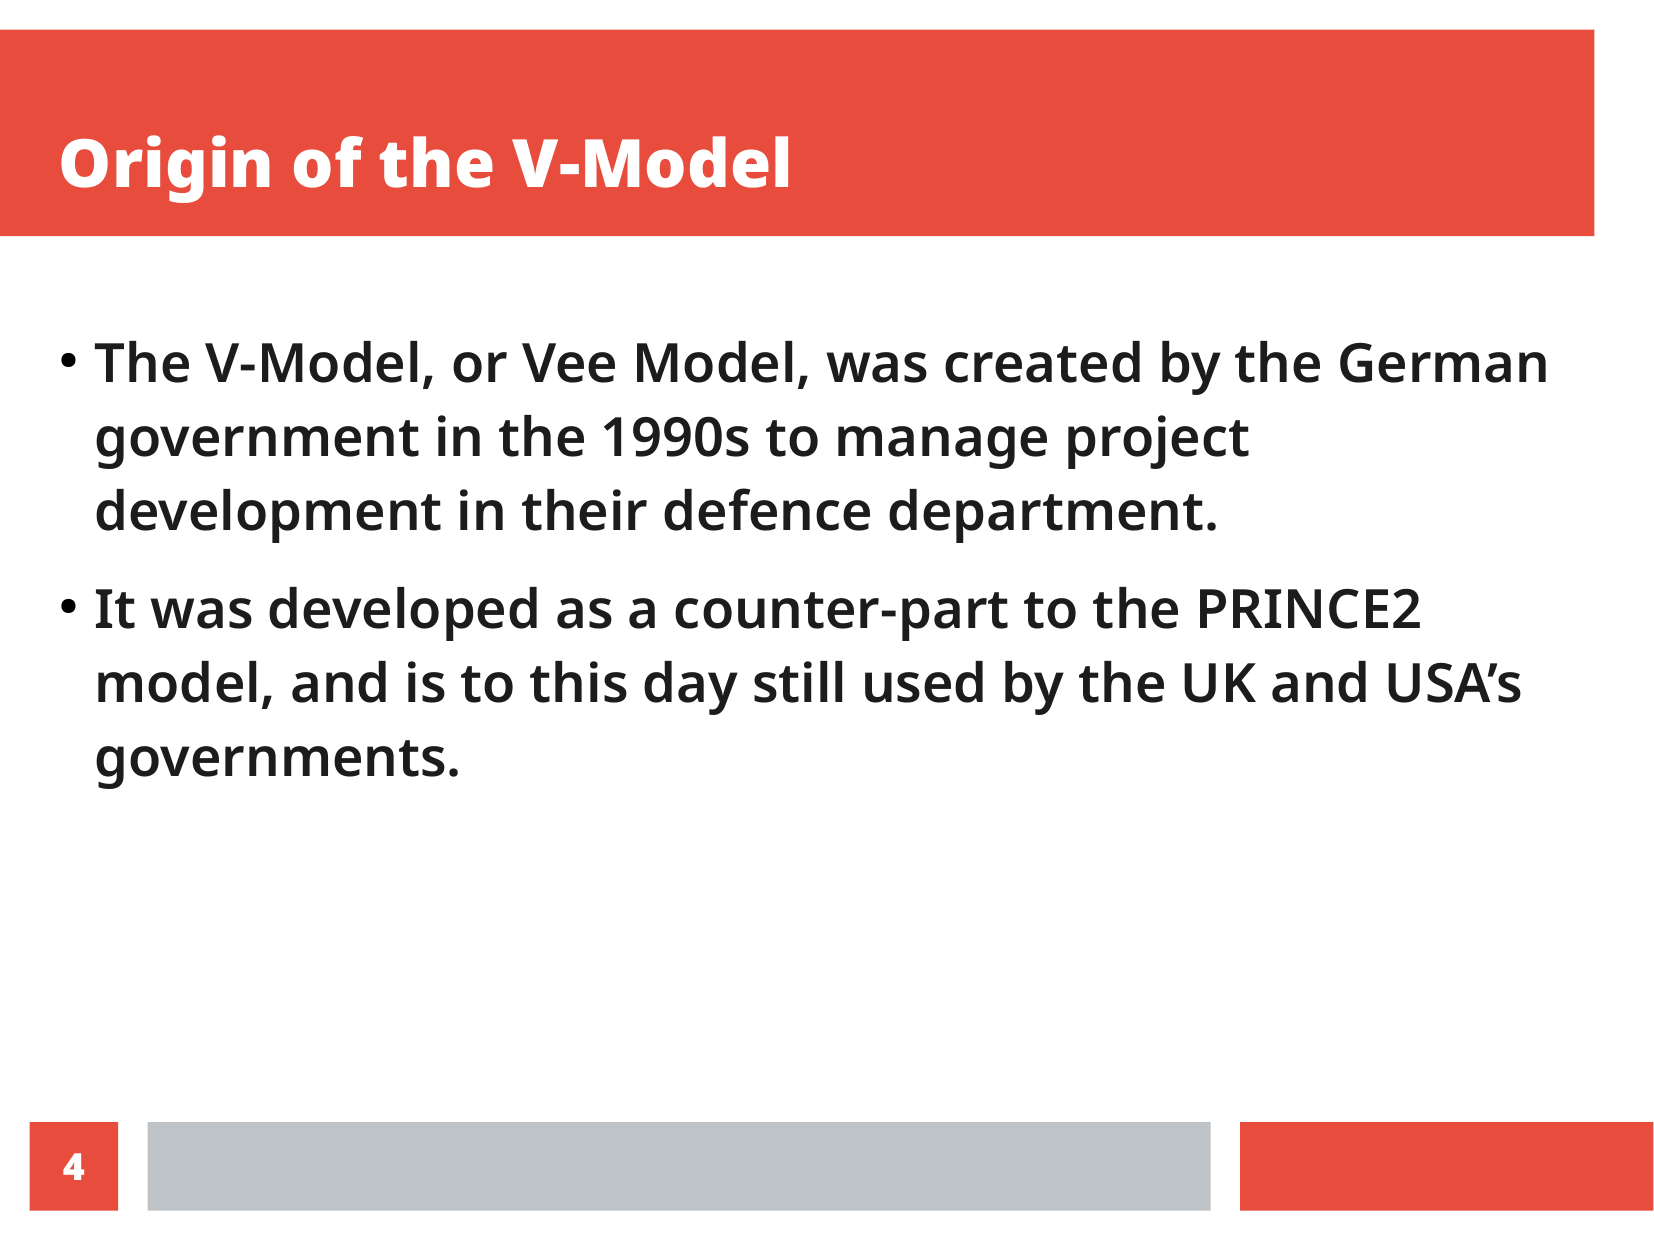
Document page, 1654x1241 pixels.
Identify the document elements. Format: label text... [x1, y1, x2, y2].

list The V-Model, or Vee Model, was created by the German government in the 1990s to manage project development in their defence department. It was developed as a counter-part to the PRINCE2 model, and is to this day still used by the UK and USA’s governments. [59, 324, 1565, 1093]
title Origin of the V-Model [59, 59, 1595, 207]
